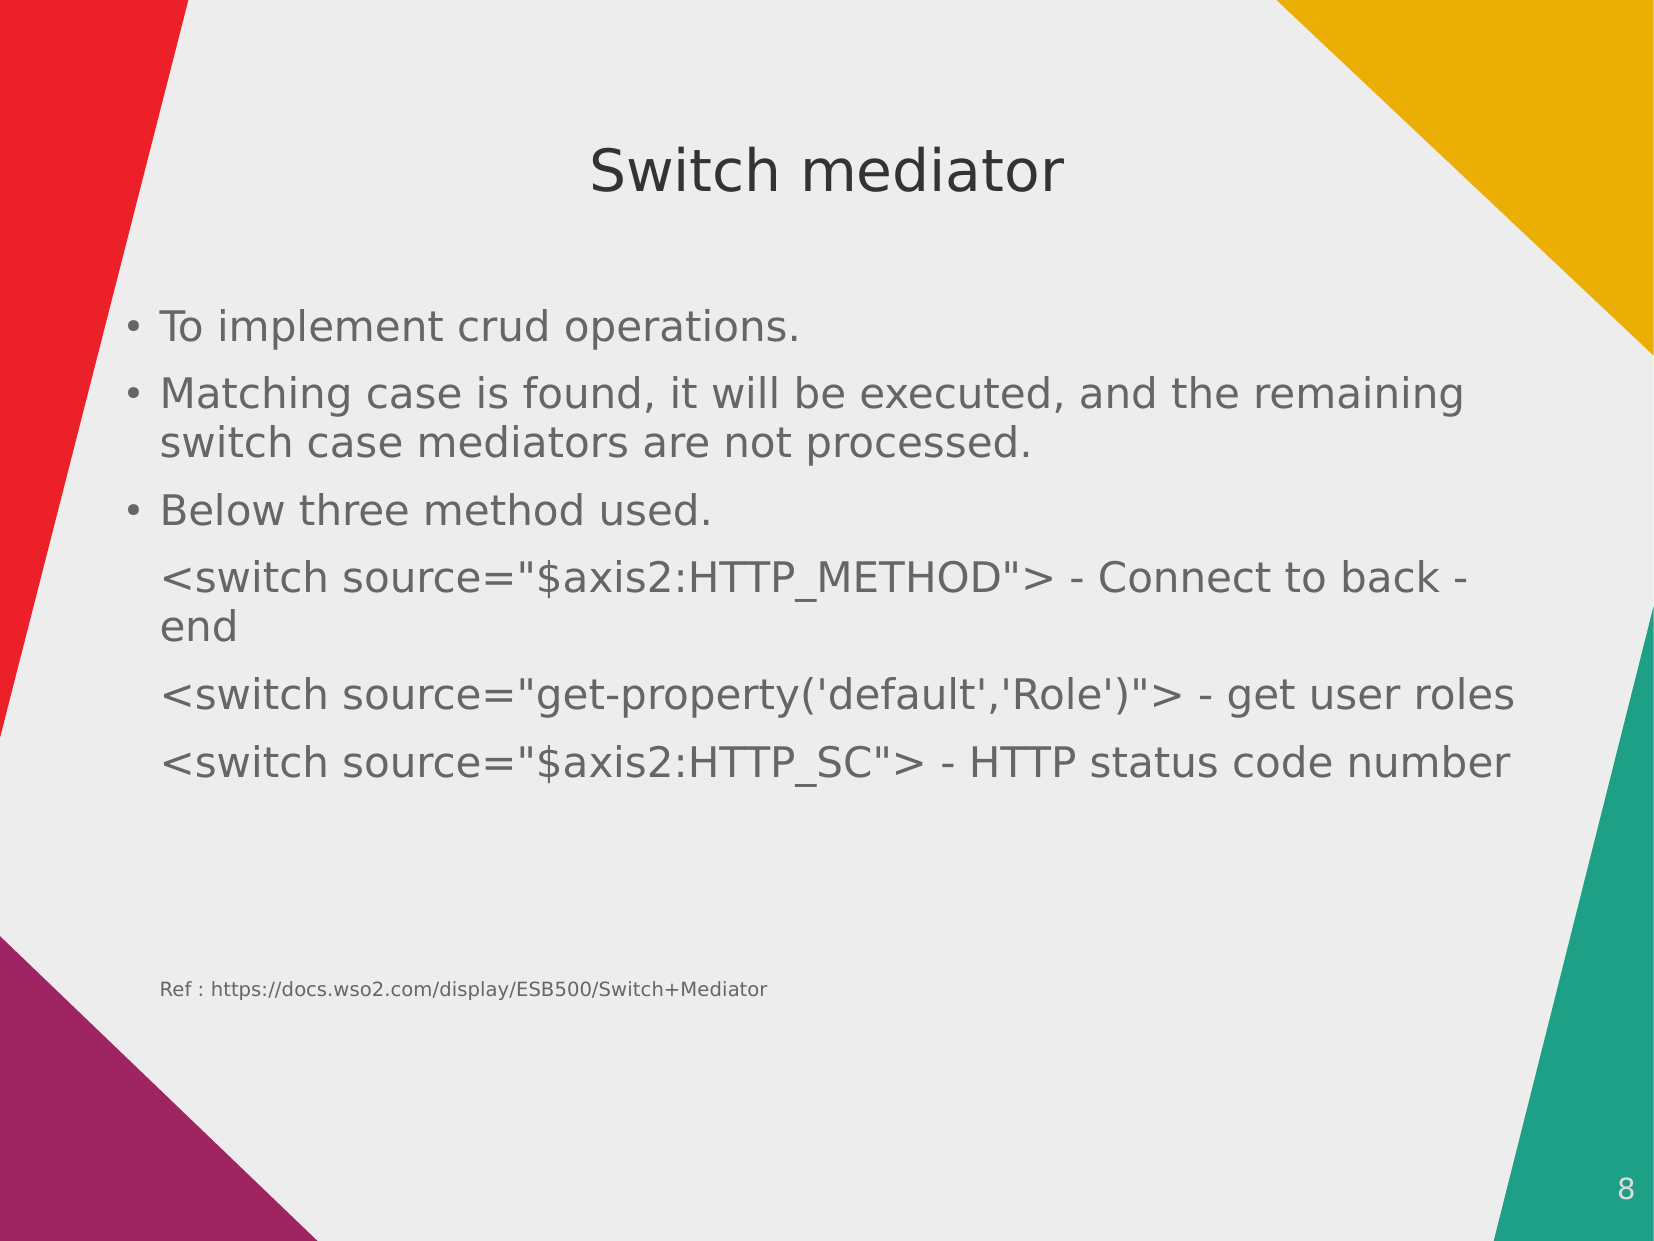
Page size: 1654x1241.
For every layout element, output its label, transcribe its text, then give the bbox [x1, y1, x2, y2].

title Switch mediator [114, 73, 1539, 271]
list To implement crud operations. Matching case is found, it will be executed, and the remaining switch case mediators are not processed. Below three method used. <switch source="$axis2:HTTP_METHOD"> - Connect to back -end <switch source="get-property('default','Role')"> - get user roles <switch source="$axis2:HTTP_SC"> - HTTP status code number Ref : https://docs.wso2.com/display/ESB500/Switch+Mediator [114, 302, 1539, 1033]
